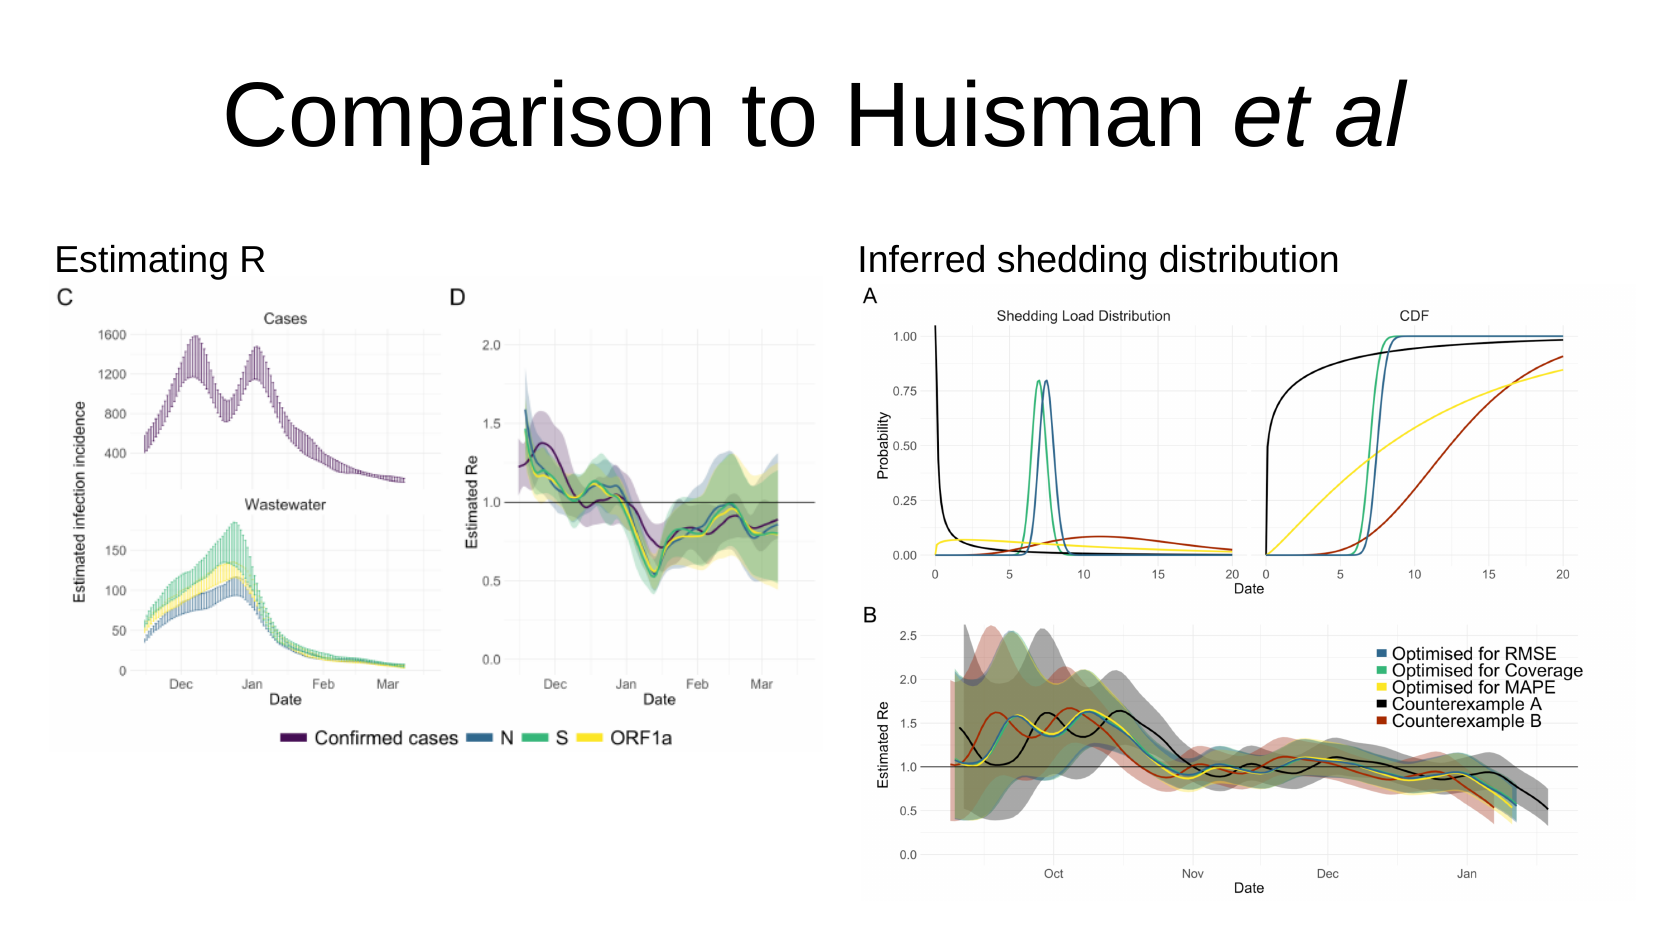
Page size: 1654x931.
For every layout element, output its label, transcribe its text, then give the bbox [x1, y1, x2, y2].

title Comparison to Huisman et al [82, 37, 1571, 193]
picture [861, 284, 1636, 901]
text_box Inferred shedding distribution [842, 230, 1355, 288]
text_box Estimating R [39, 230, 282, 288]
picture [47, 276, 841, 752]
